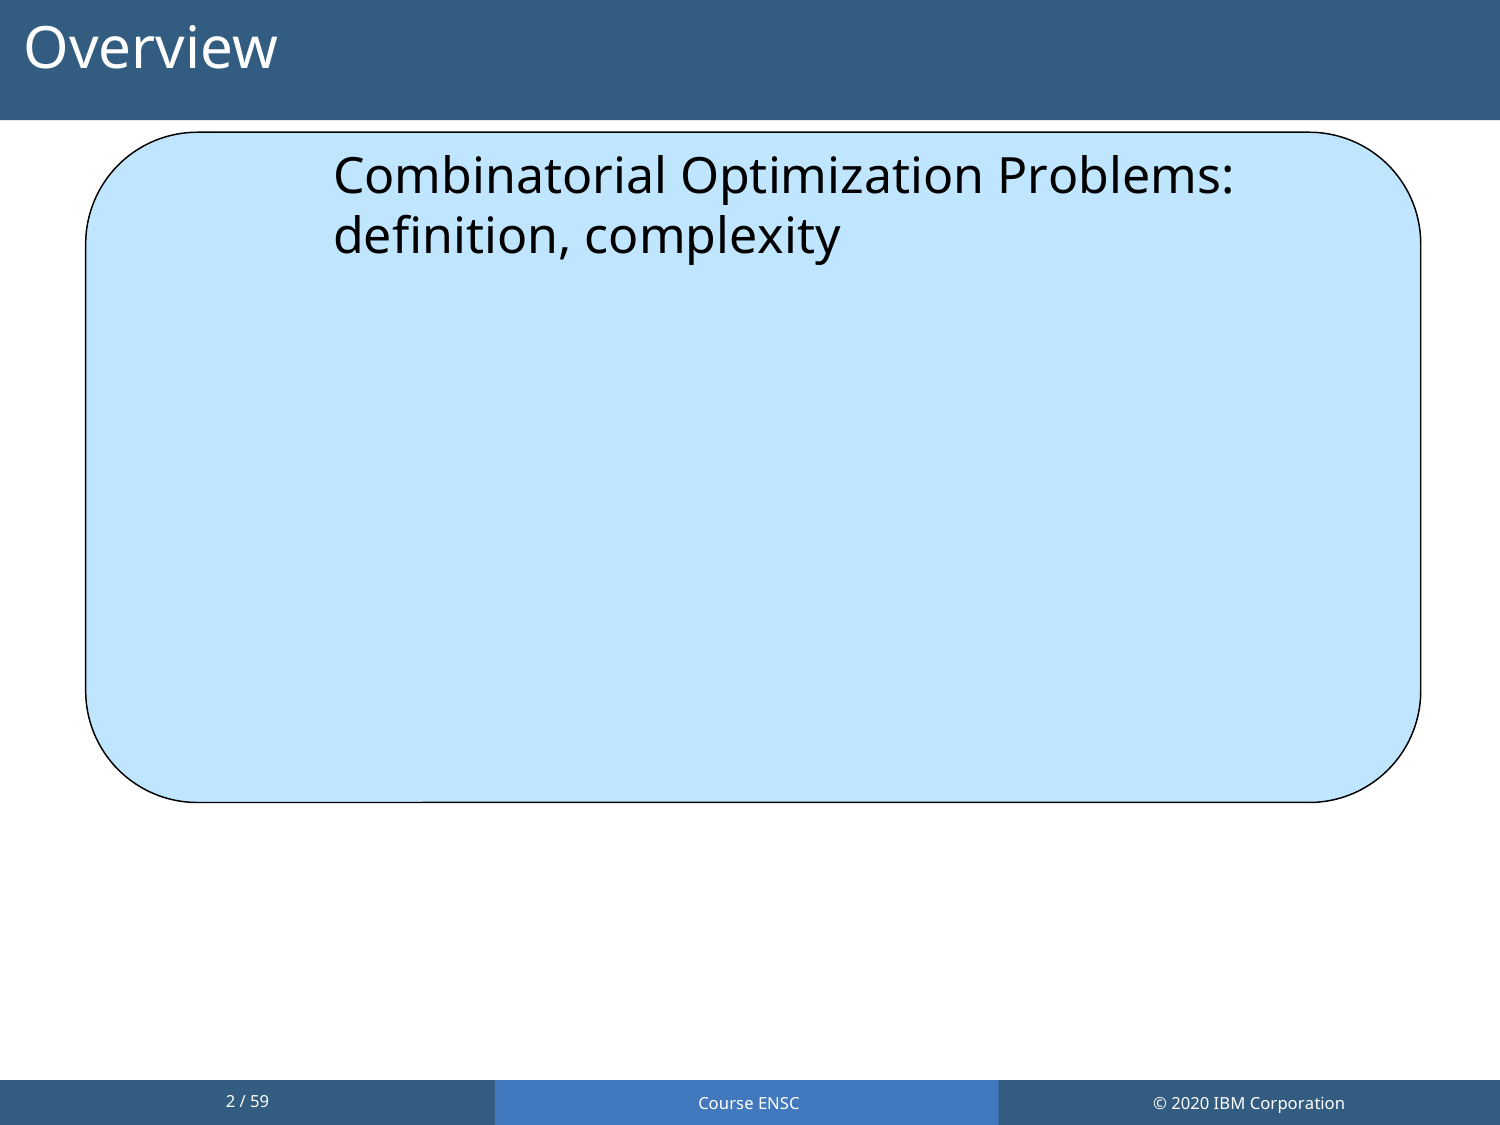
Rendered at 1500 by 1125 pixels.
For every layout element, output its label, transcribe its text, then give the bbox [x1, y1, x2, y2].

text_box [85, 132, 1421, 803]
title Overview [0, 0, 1500, 121]
text_box Combinatorial Optimization Problems: definition, complexity [318, 135, 1228, 271]
